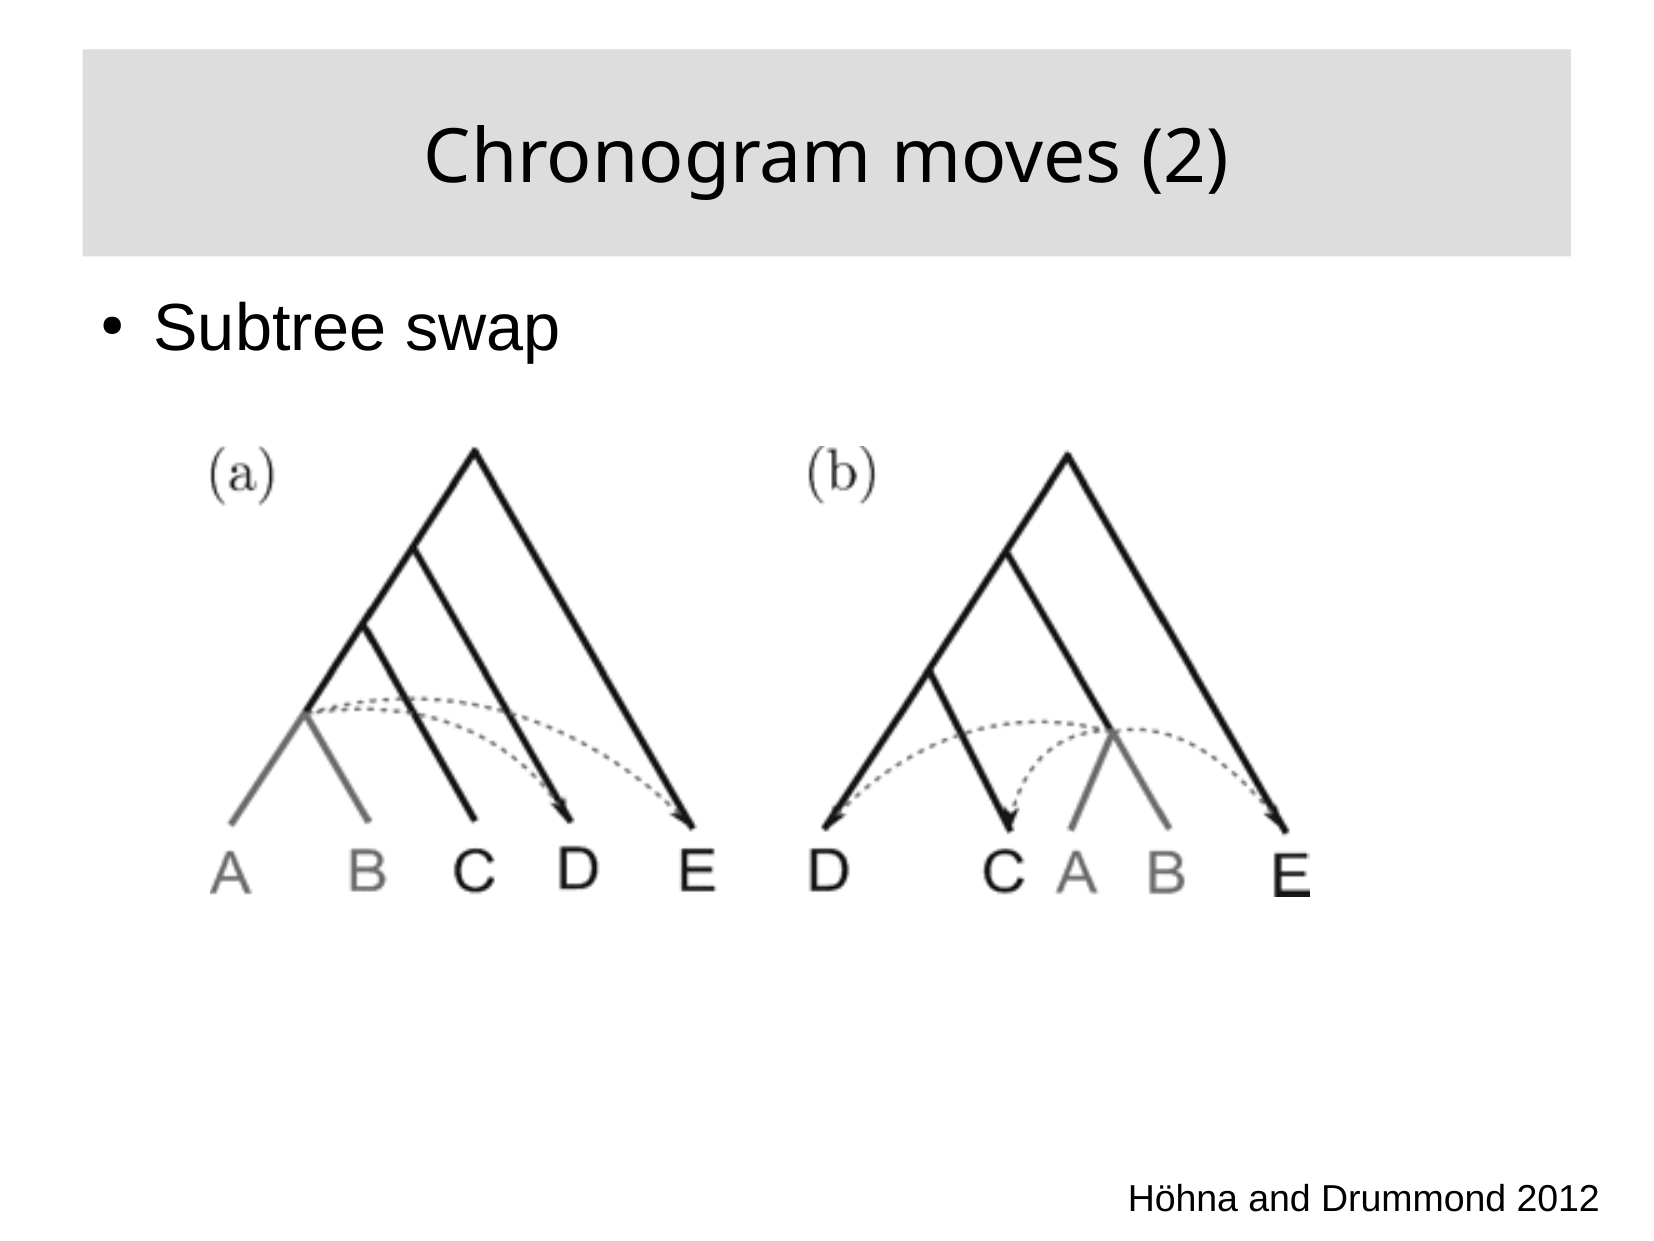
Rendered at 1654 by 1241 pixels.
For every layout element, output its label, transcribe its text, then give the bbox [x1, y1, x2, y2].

list Subtree swap [82, 290, 1571, 406]
title Chronogram moves (2) [82, 49, 1571, 257]
text_box Höhna and Drummond 2012 [1113, 1170, 1639, 1227]
picture [210, 446, 1310, 897]
